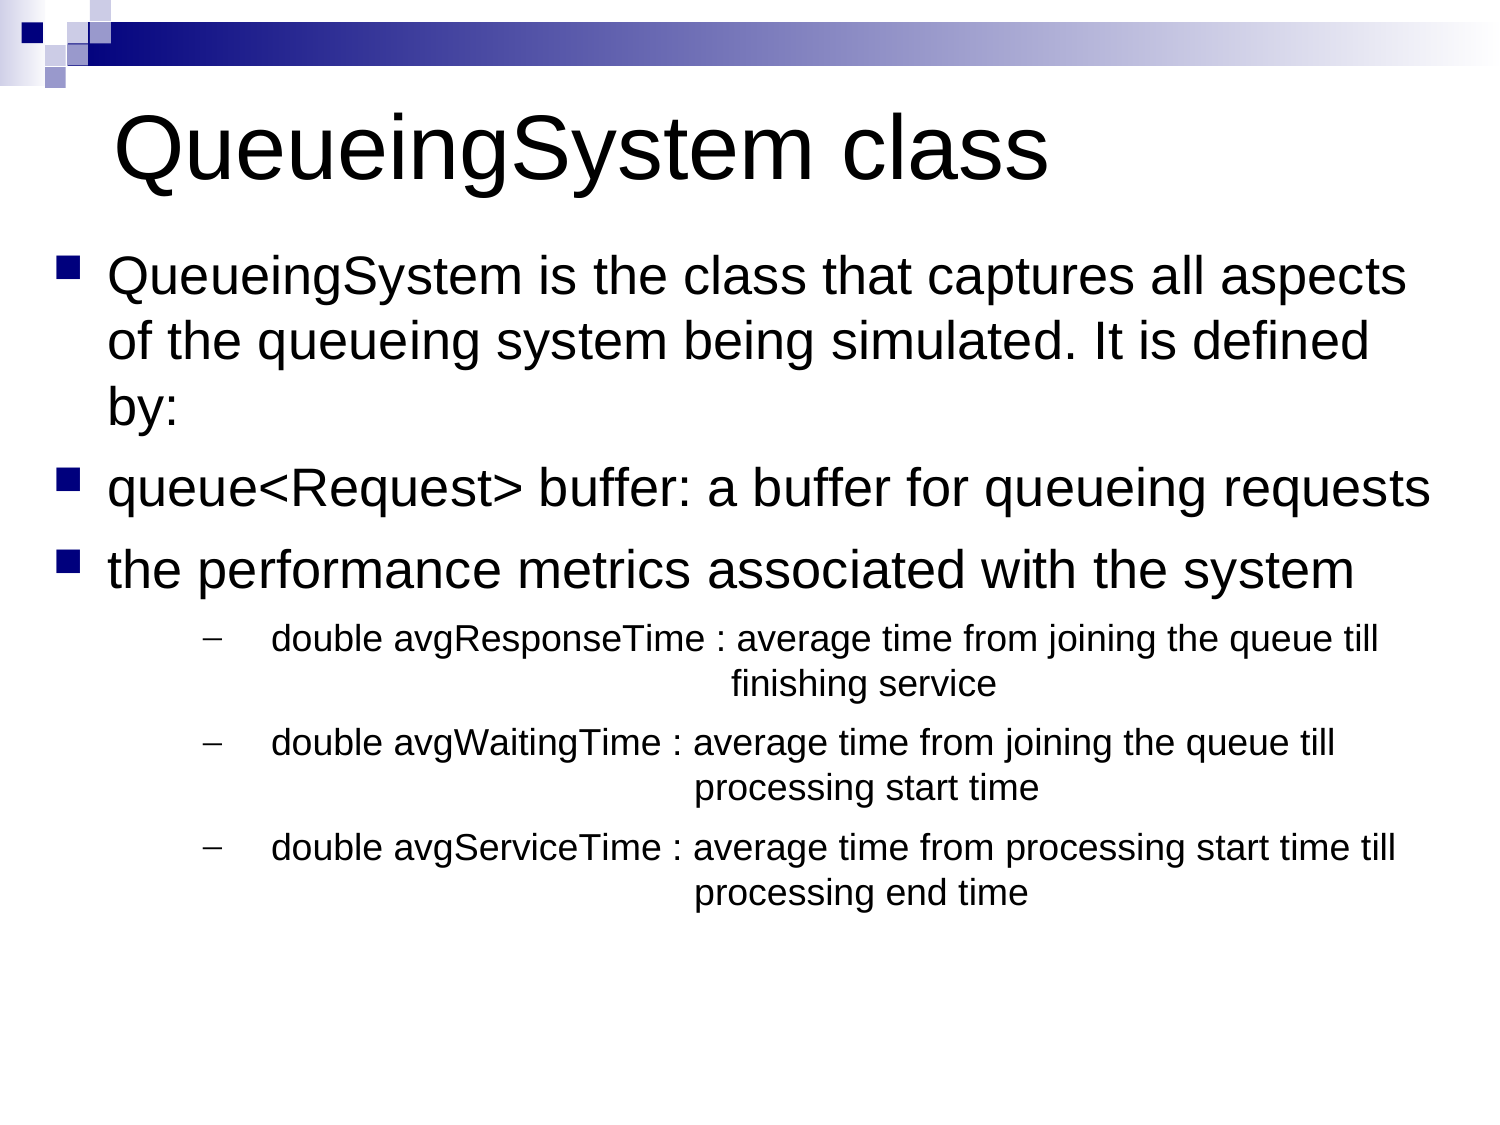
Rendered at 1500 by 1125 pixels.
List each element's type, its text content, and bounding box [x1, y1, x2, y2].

list QueueingSystem is the class that captures all aspects of the queueing system being simulated. It is defined by: queue<Request> buffer: a buffer for queueing requests the performance metrics associated with the system double avgResponseTime : average time from joining the queue till finishing service double avgWaitingTime : average time from joining the queue till processing start time double avgServiceTime : average time from processing start time till processing end time [38, 232, 1449, 1064]
title QueueingSystem class [98, 29, 1449, 232]
